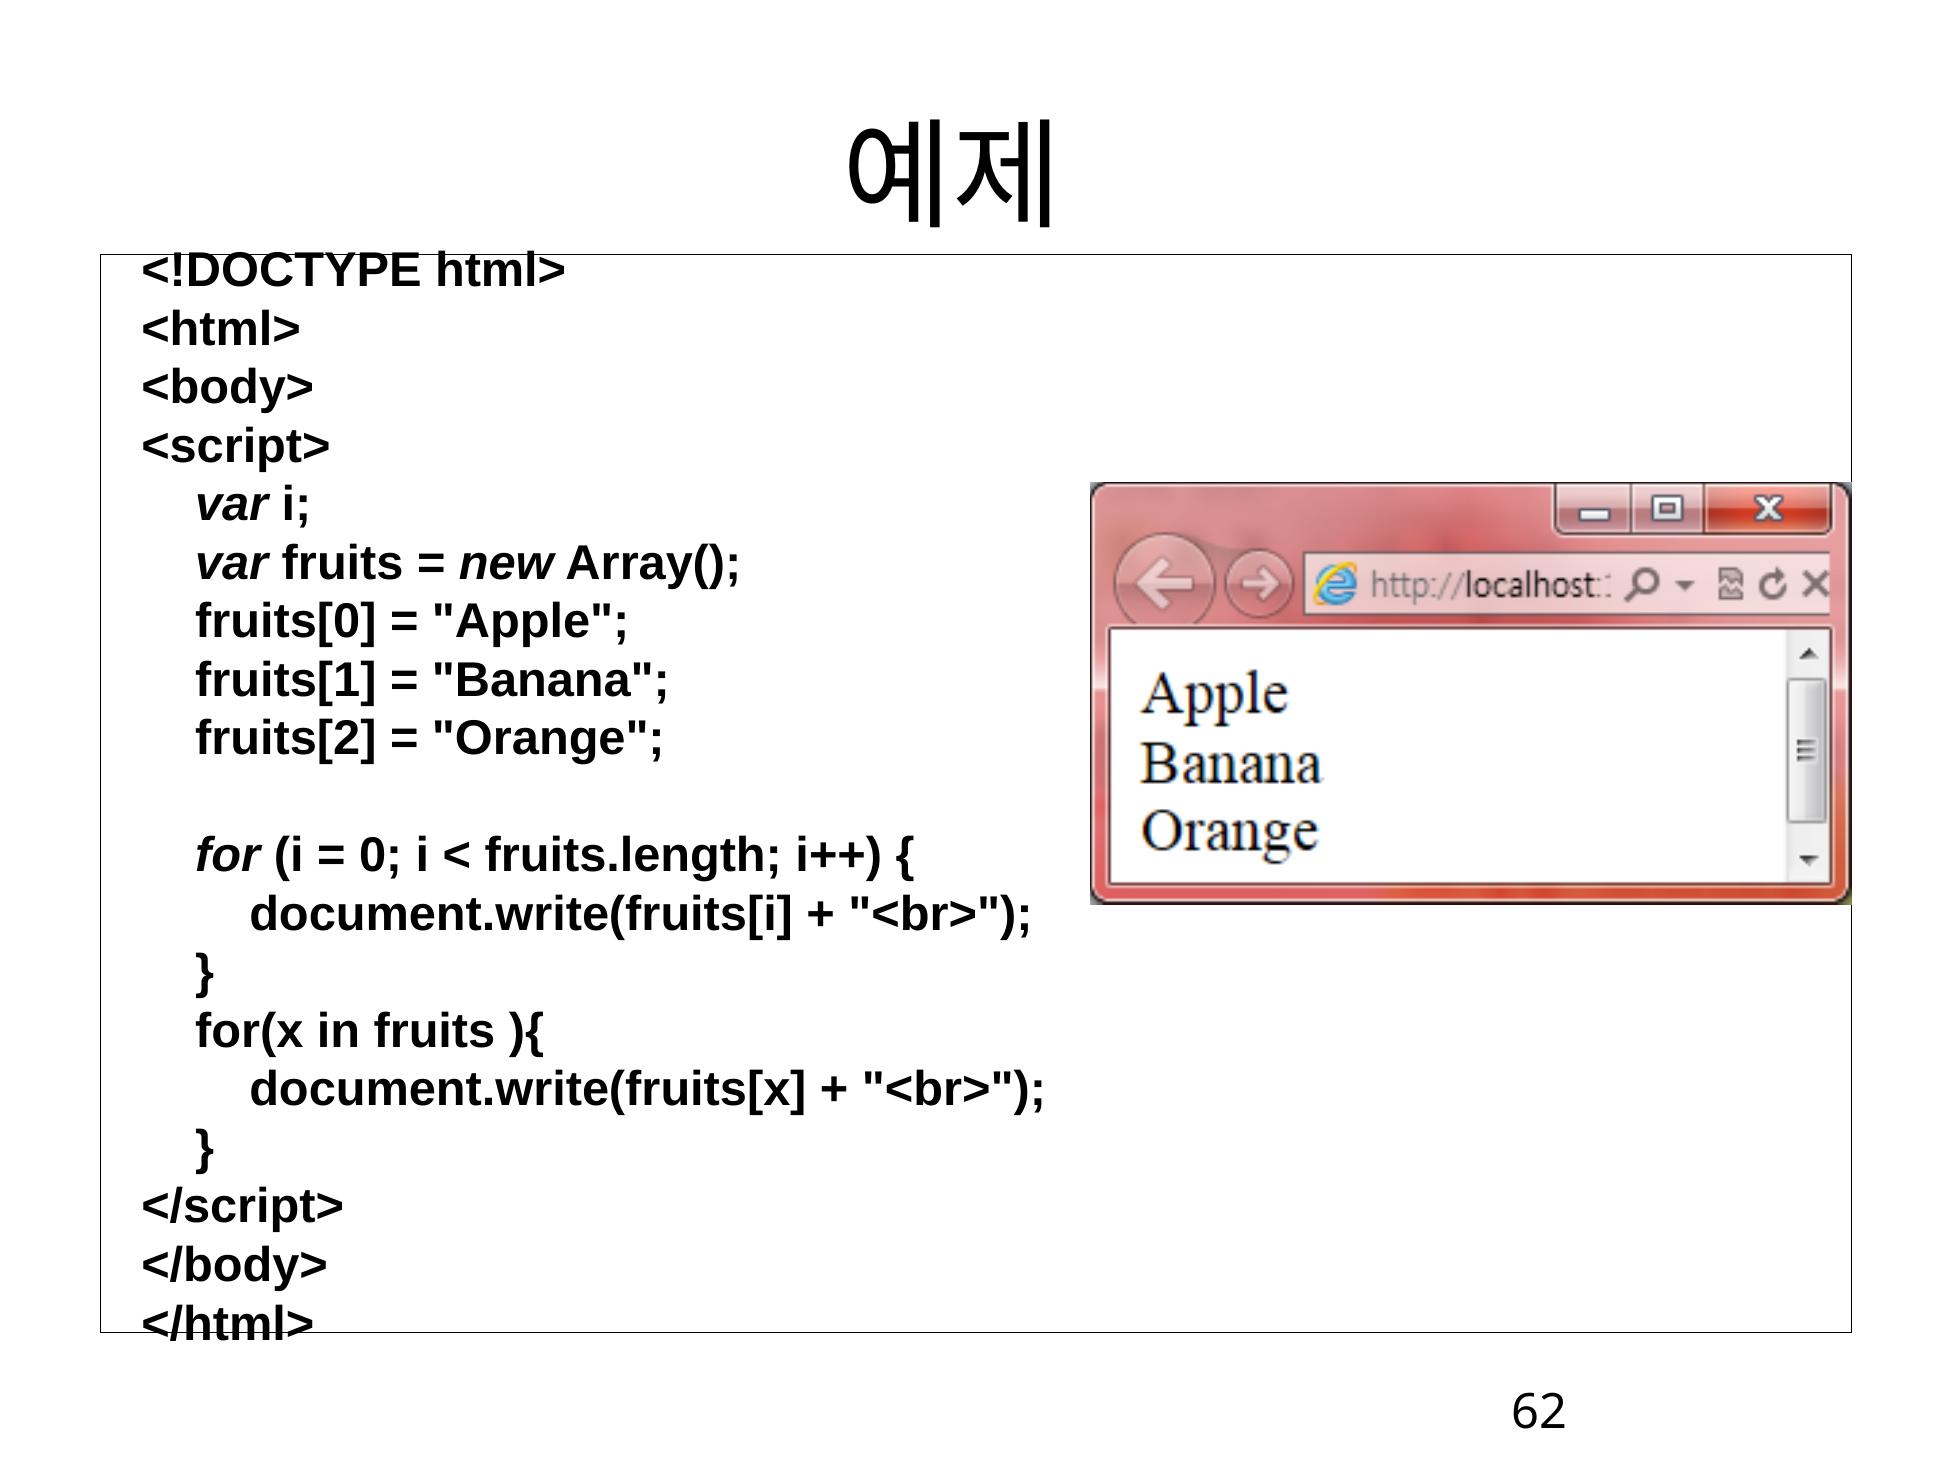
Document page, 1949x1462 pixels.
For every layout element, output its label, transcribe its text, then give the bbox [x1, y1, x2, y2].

title 예제 [156, 92, 1749, 254]
text_box <!DOCTYPE html> <html> <body> <script> var i; var fruits = new Array(); fruits[0] = "Apple"; fruits[1] = "Banana"; fruits[2] = "Orange"; for (i = 0; i < fruits.length; i++) { document.write(fruits[i] + "<br>"); } for(x in fruits ){ document.write(fruits[x] + "<br>"); } </script> </body> </html> [100, 254, 1852, 1333]
slide_number <숫자> [1496, 1372, 1899, 1462]
picture [1090, 482, 1852, 905]
